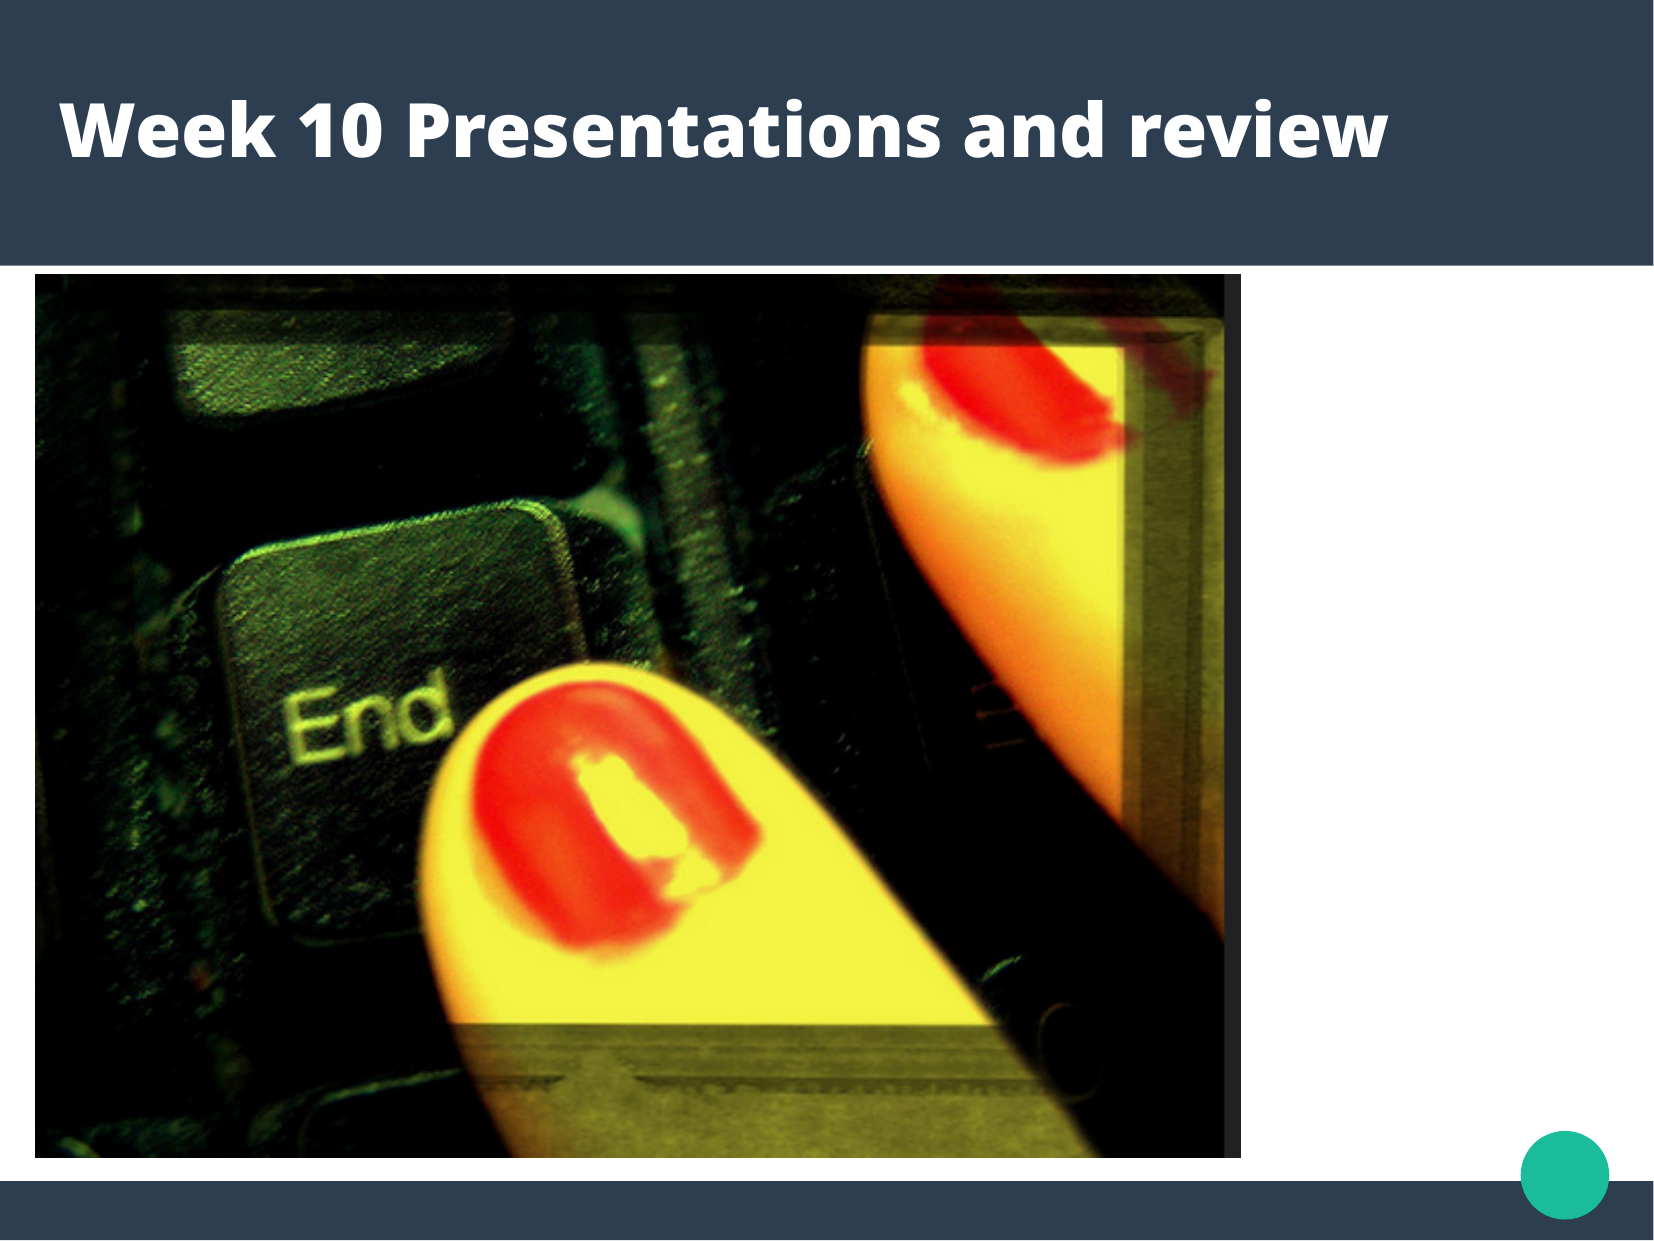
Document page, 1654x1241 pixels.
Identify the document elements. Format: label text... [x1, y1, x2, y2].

picture [35, 274, 1241, 1158]
title Week 10 Presentations and review [59, 49, 1595, 207]
